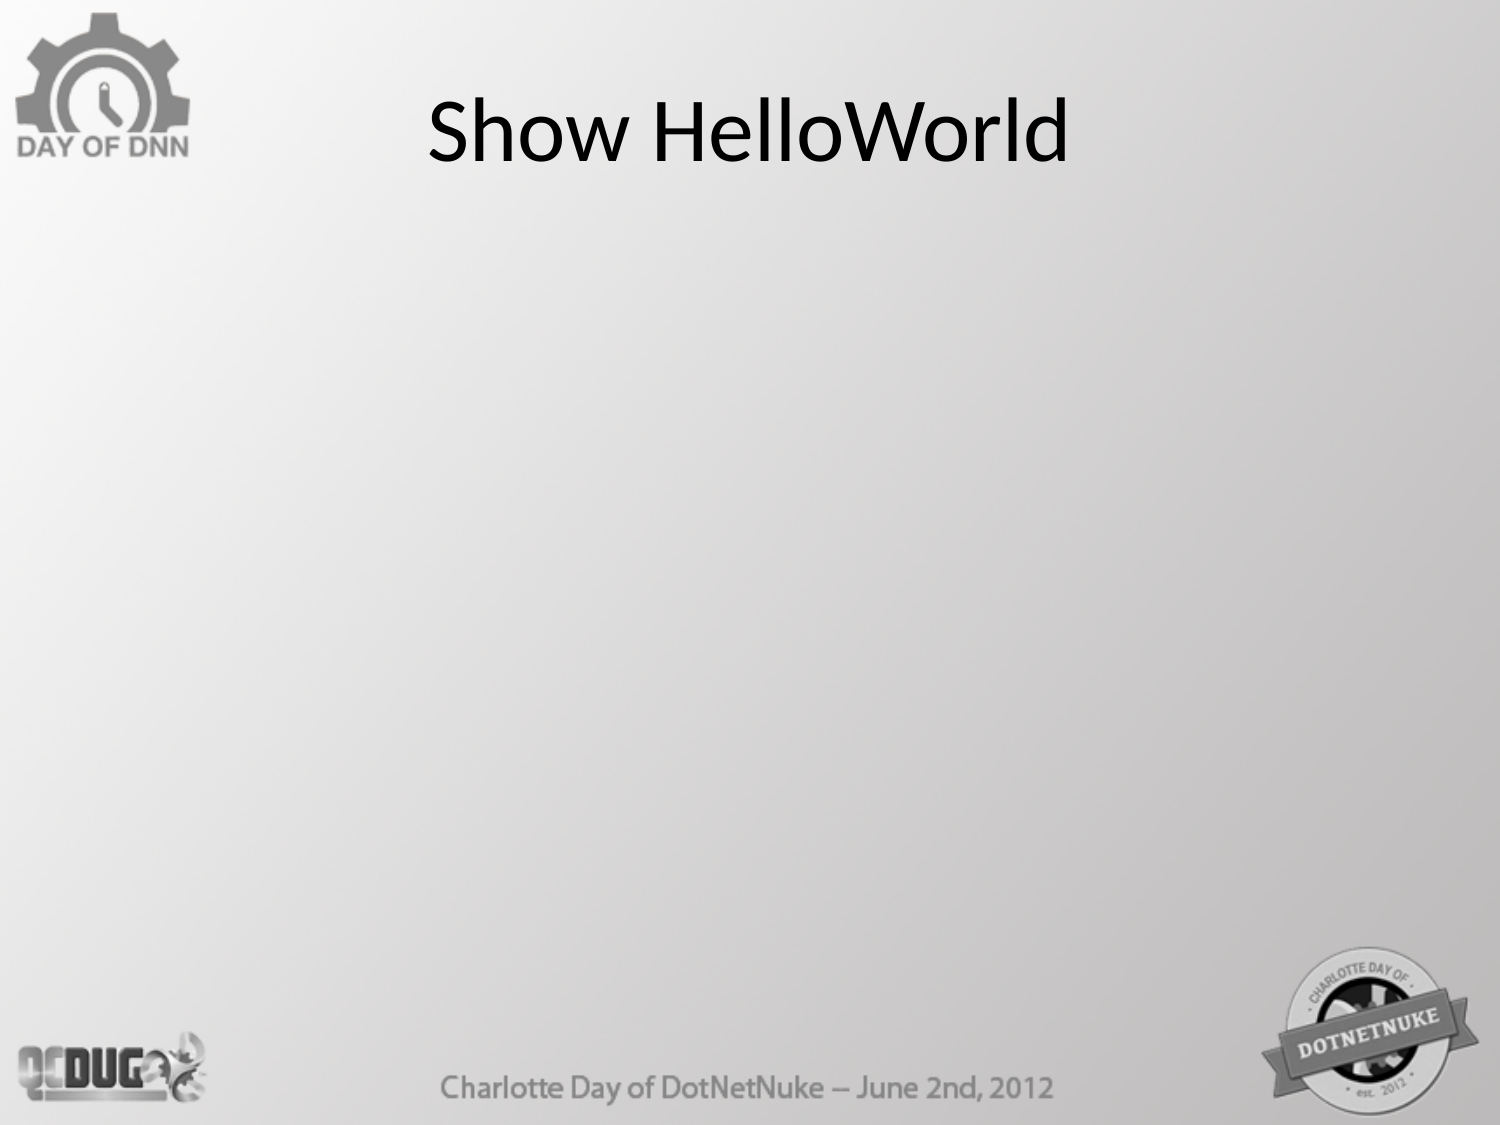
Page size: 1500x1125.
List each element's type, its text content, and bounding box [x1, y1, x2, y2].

picture [0, 0, 1500, 1125]
title Show HelloWorld [75, 45, 1425, 233]
